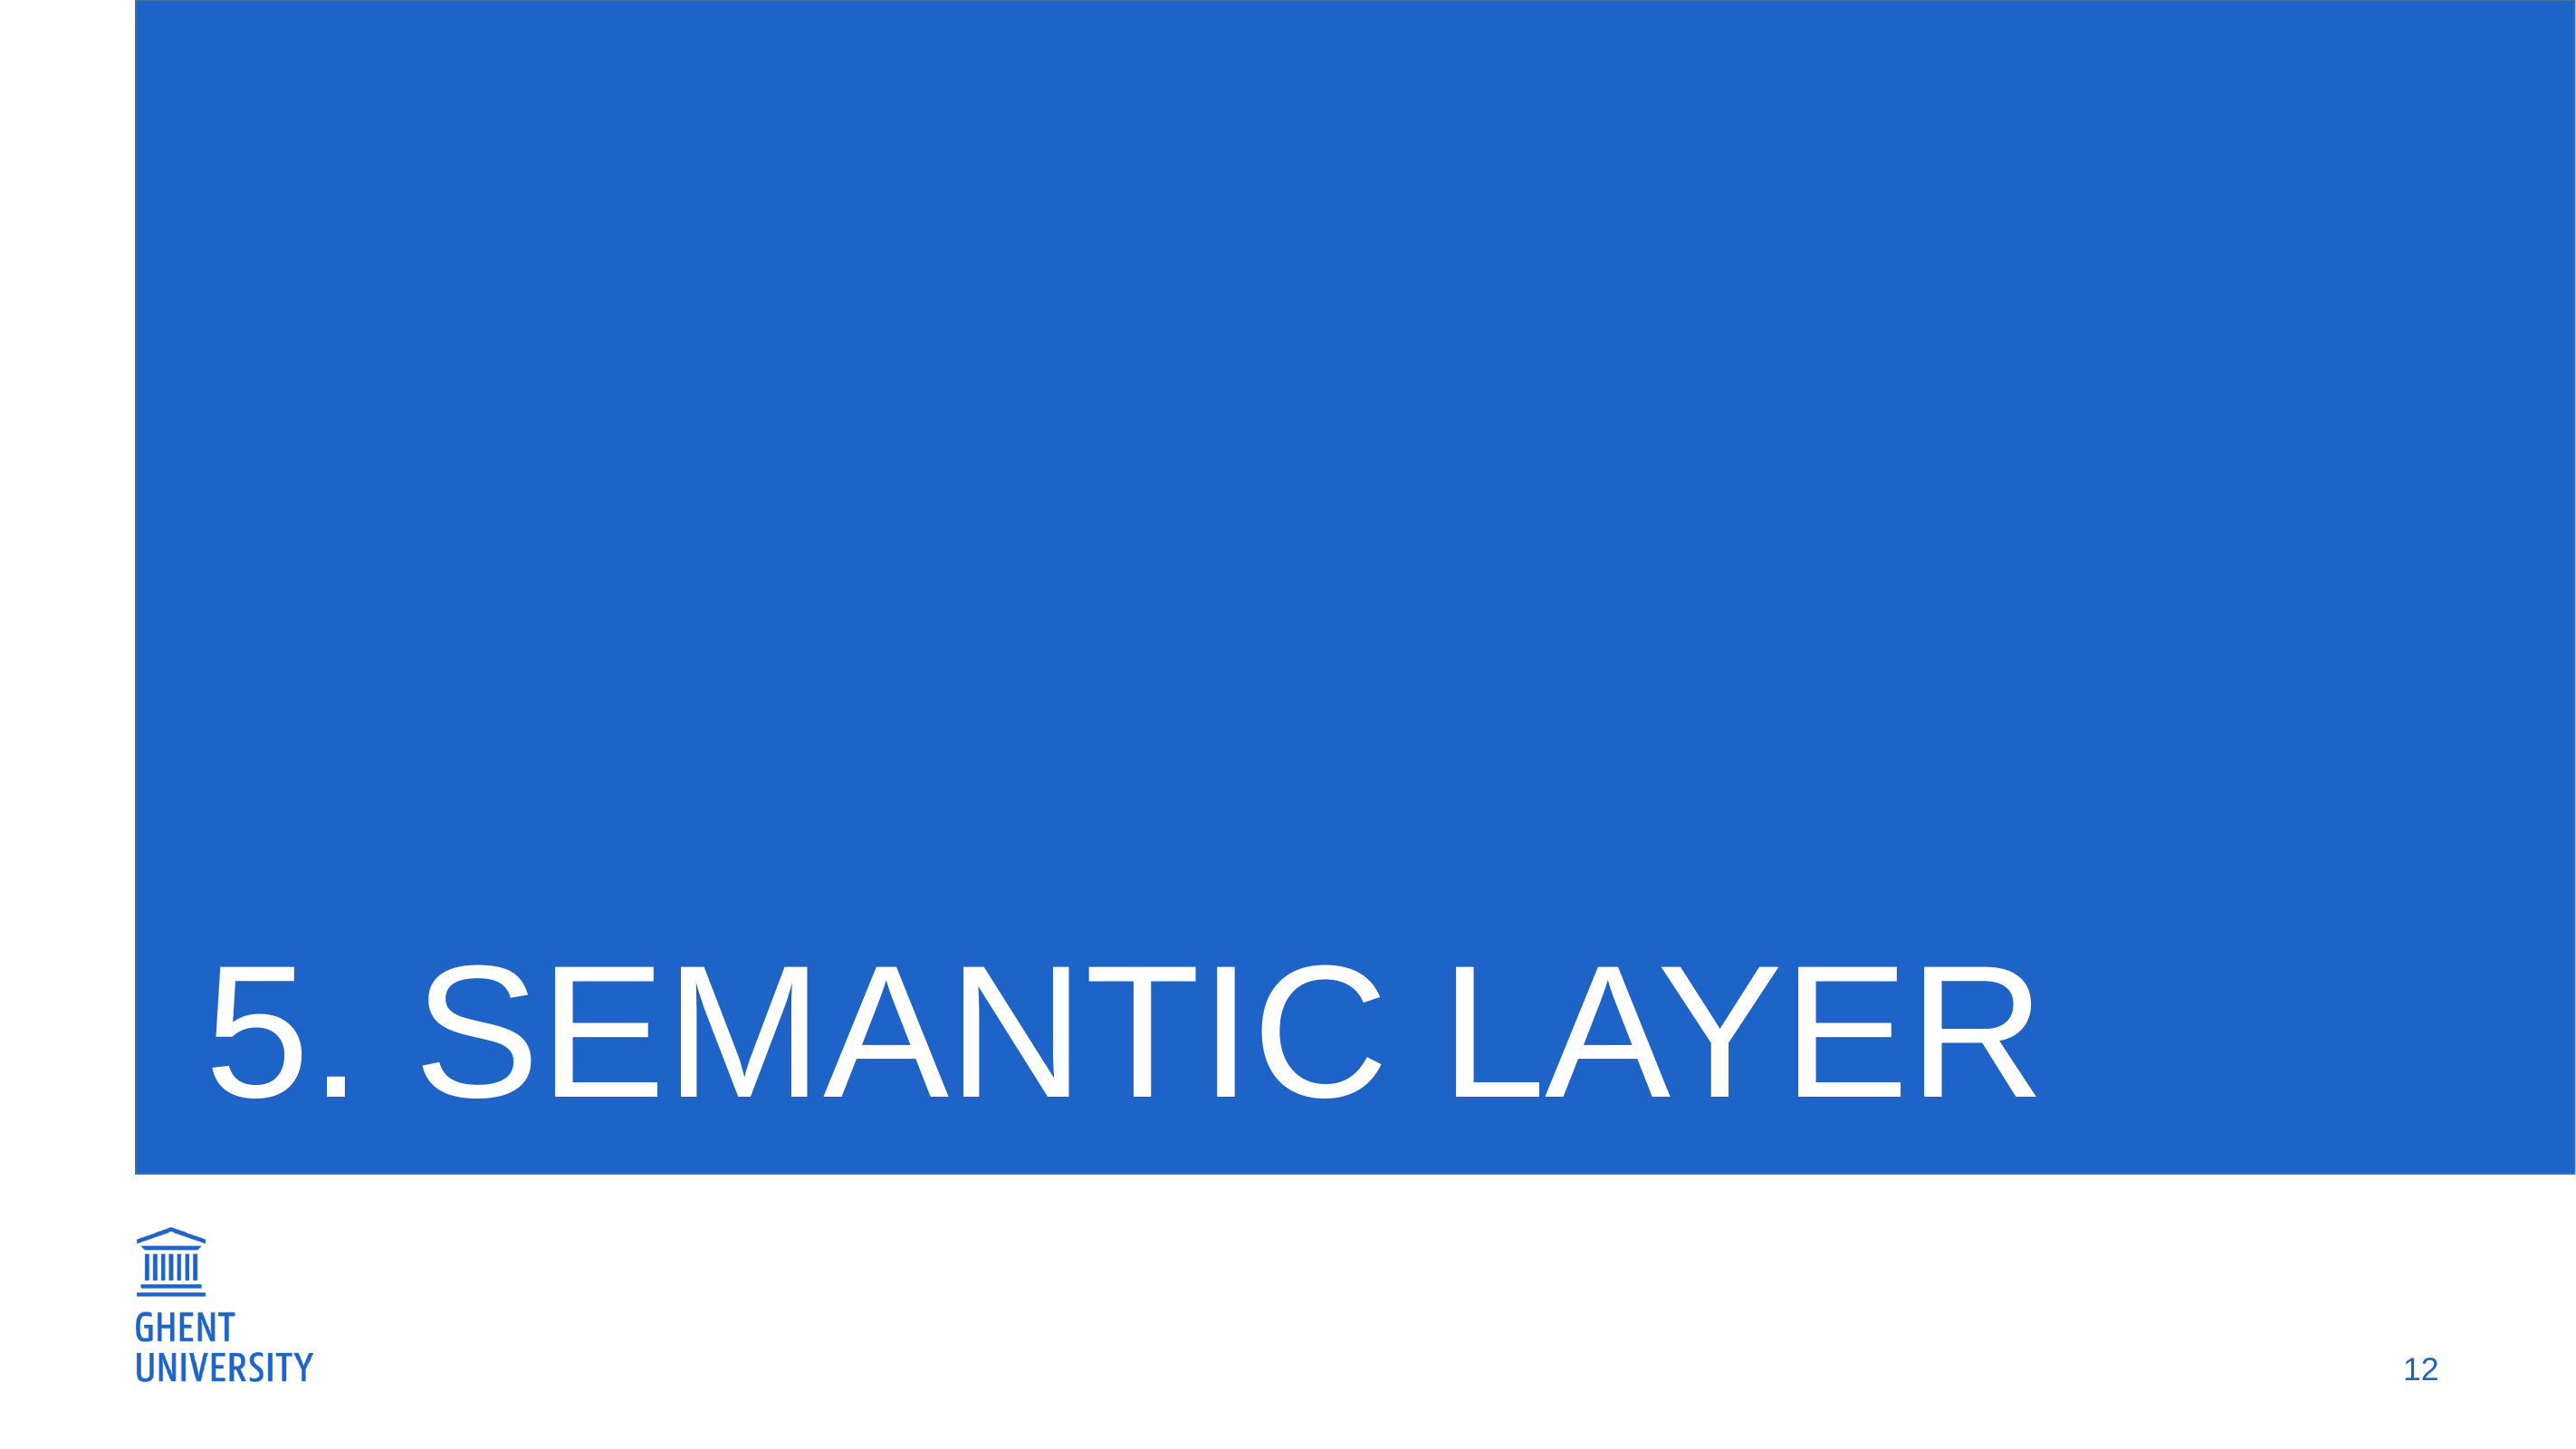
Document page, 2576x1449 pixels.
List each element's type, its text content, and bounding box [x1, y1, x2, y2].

title 5. Semantic layer [191, 482, 2447, 1142]
picture [68, 1175, 411, 1449]
slide_number <number> [2315, 1329, 2453, 1407]
